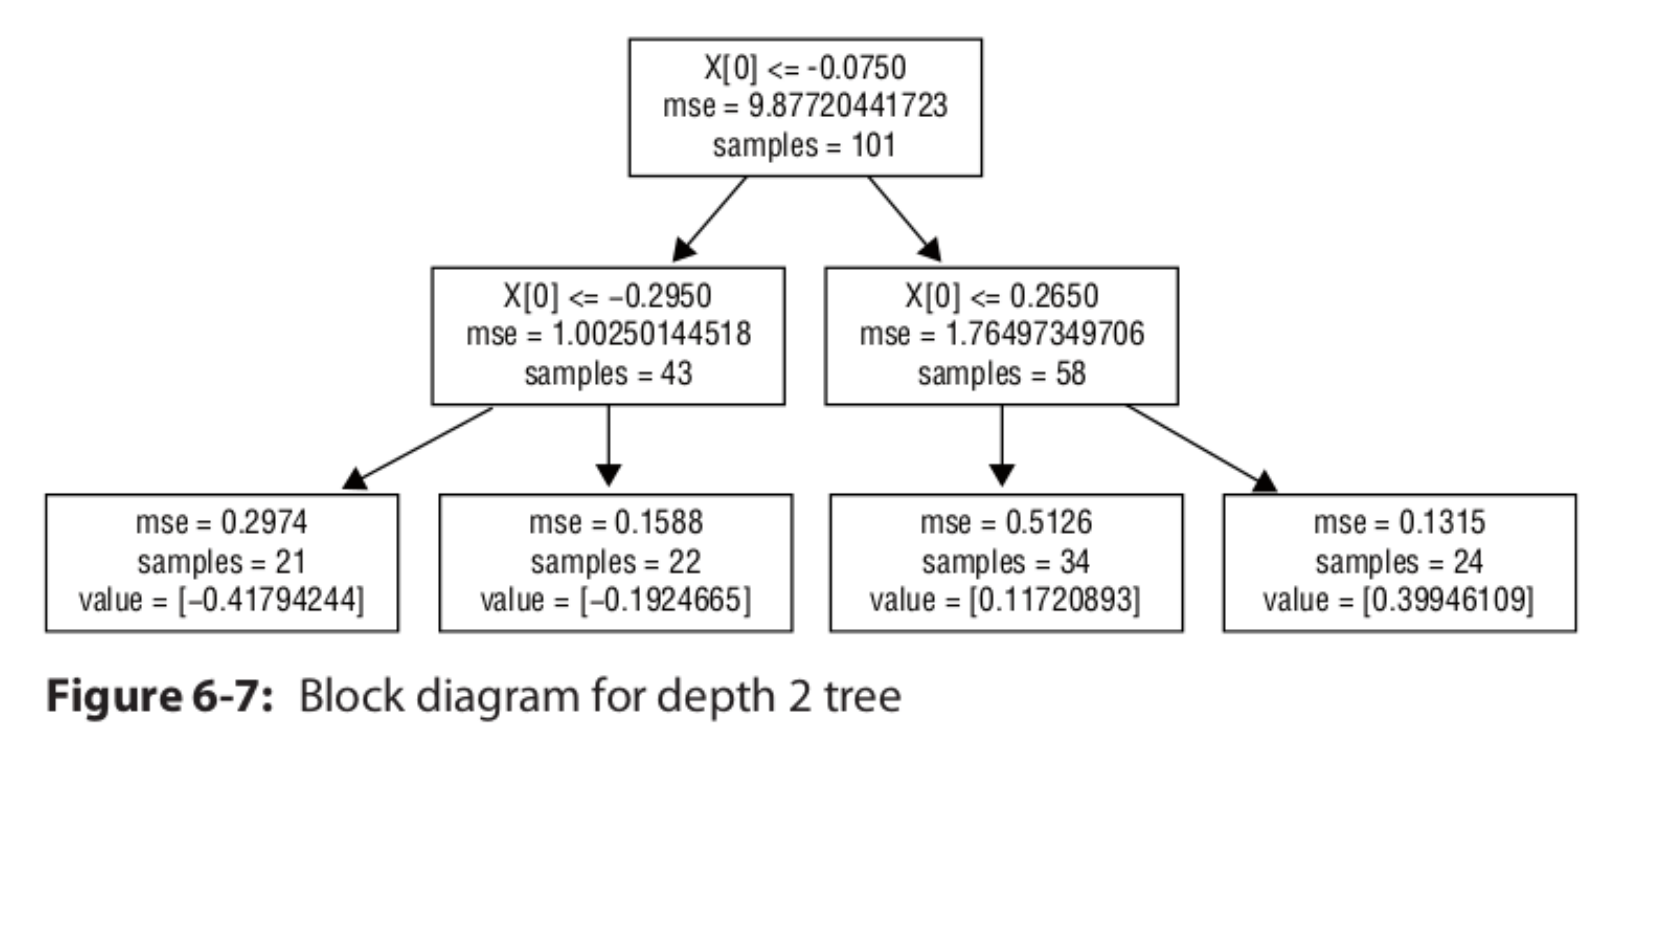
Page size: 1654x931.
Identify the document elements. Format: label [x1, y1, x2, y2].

picture [29, 29, 1590, 739]
